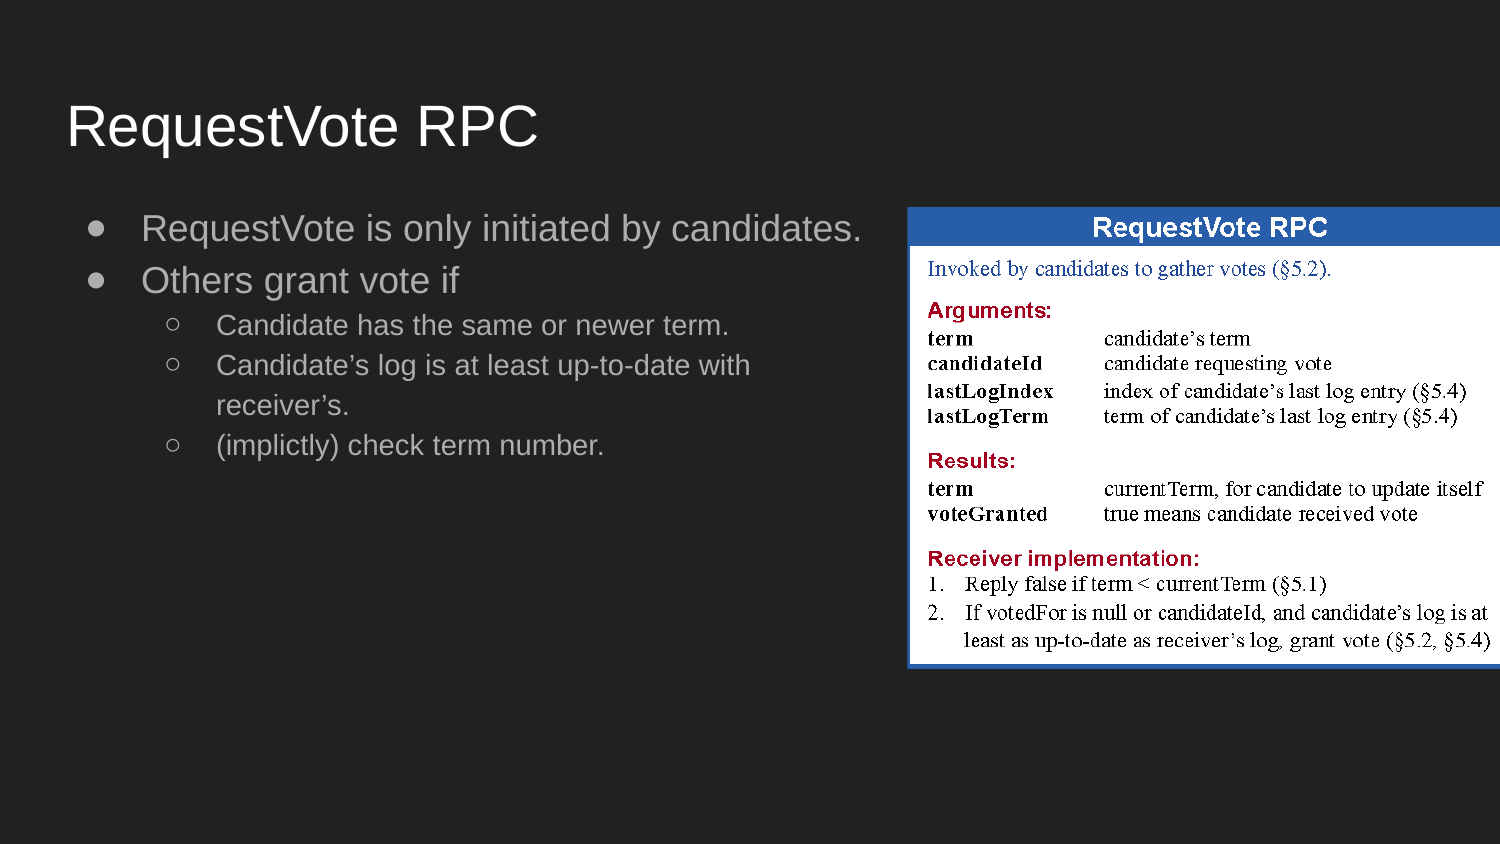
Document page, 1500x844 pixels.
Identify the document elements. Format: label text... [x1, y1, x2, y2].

title RequestVote RPC [51, 72, 1449, 167]
picture [909, 207, 1500, 669]
list RequestVote is only initiated by candidates. Others grant vote if Candidate has the same or newer term. Candidate’s log is at least up-to-date with receiver’s. (implictly) check term number. [51, 189, 909, 750]
